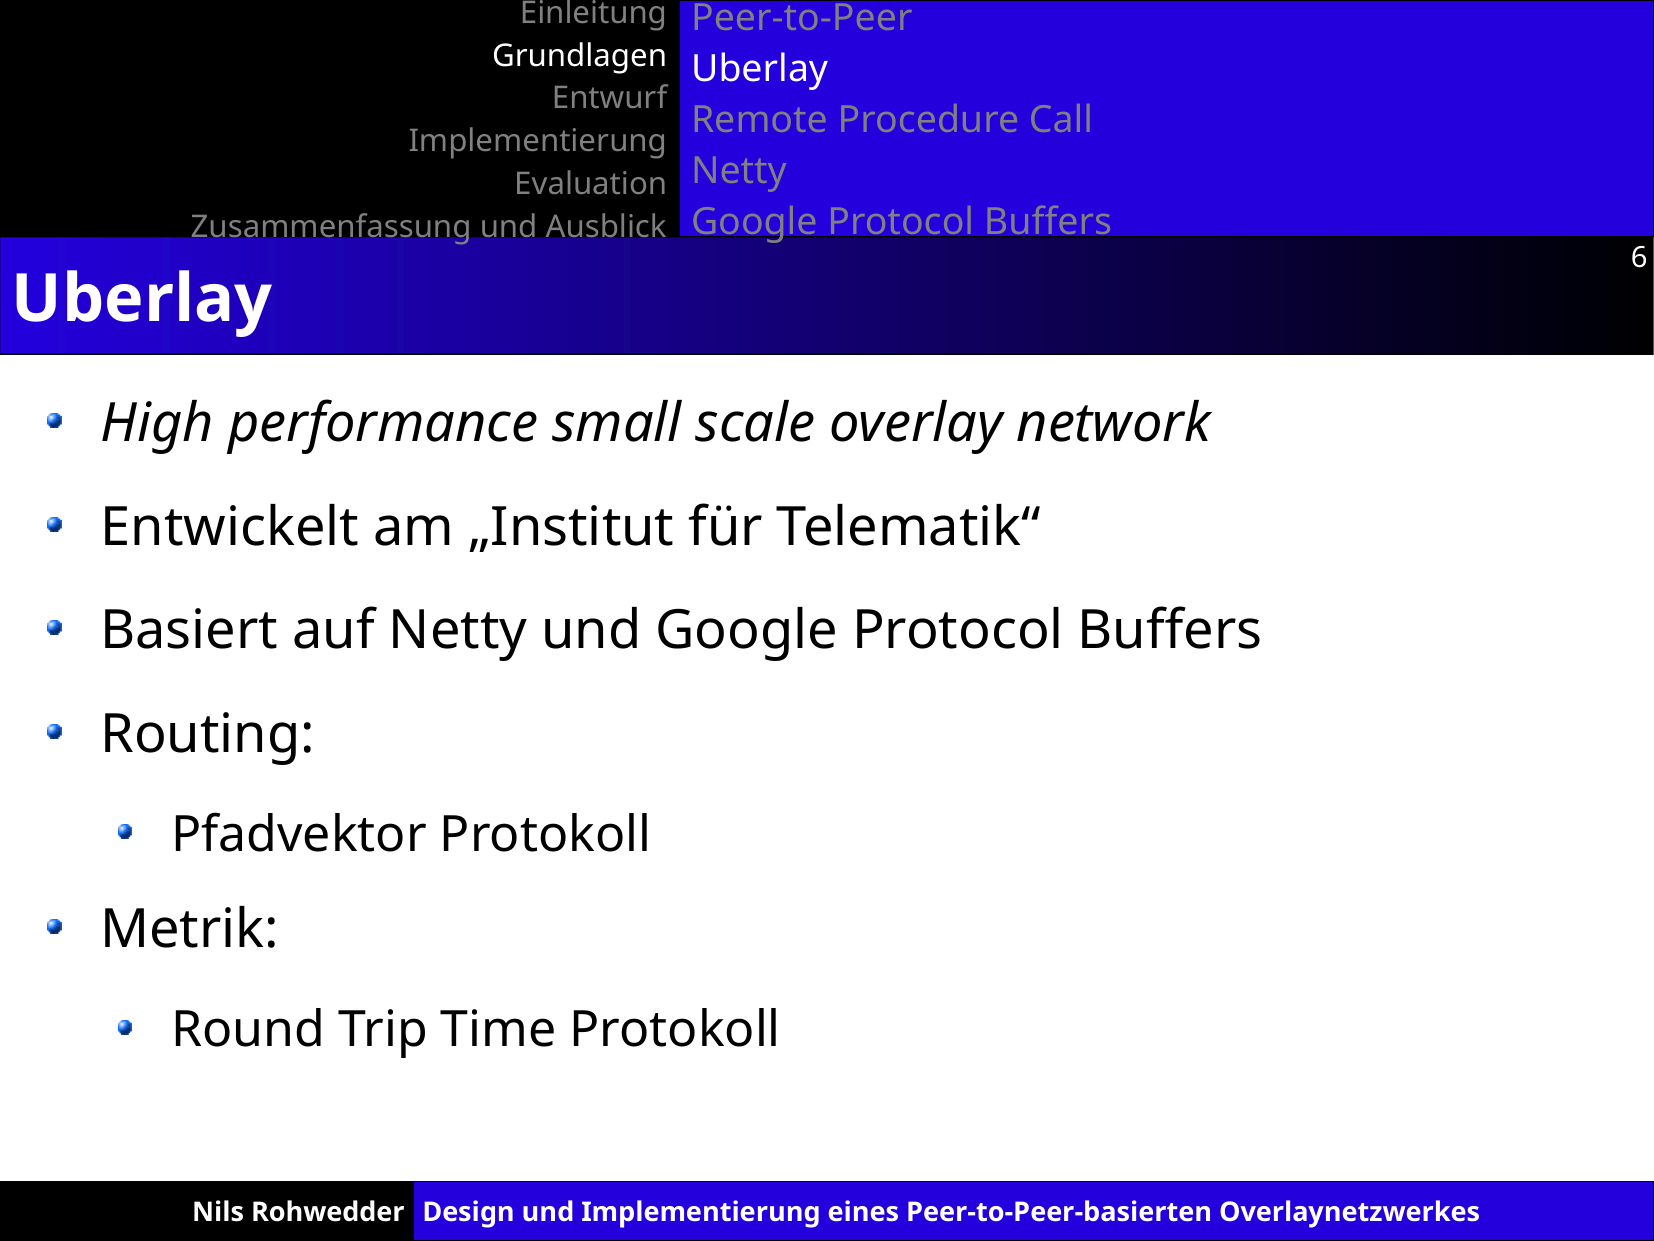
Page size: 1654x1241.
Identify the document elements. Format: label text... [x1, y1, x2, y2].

title Uberlay [11, 236, 1388, 355]
picture [0, 237, 11, 355]
picture [1388, 237, 1654, 355]
list High performance small scale overlay network Entwickelt am „Institut für Telematik“ Basiert auf Netty und Google Protocol Buffers Routing: Pfadvektor Protokoll Metrik: Round Trip Time Protokoll [29, 383, 1625, 1152]
